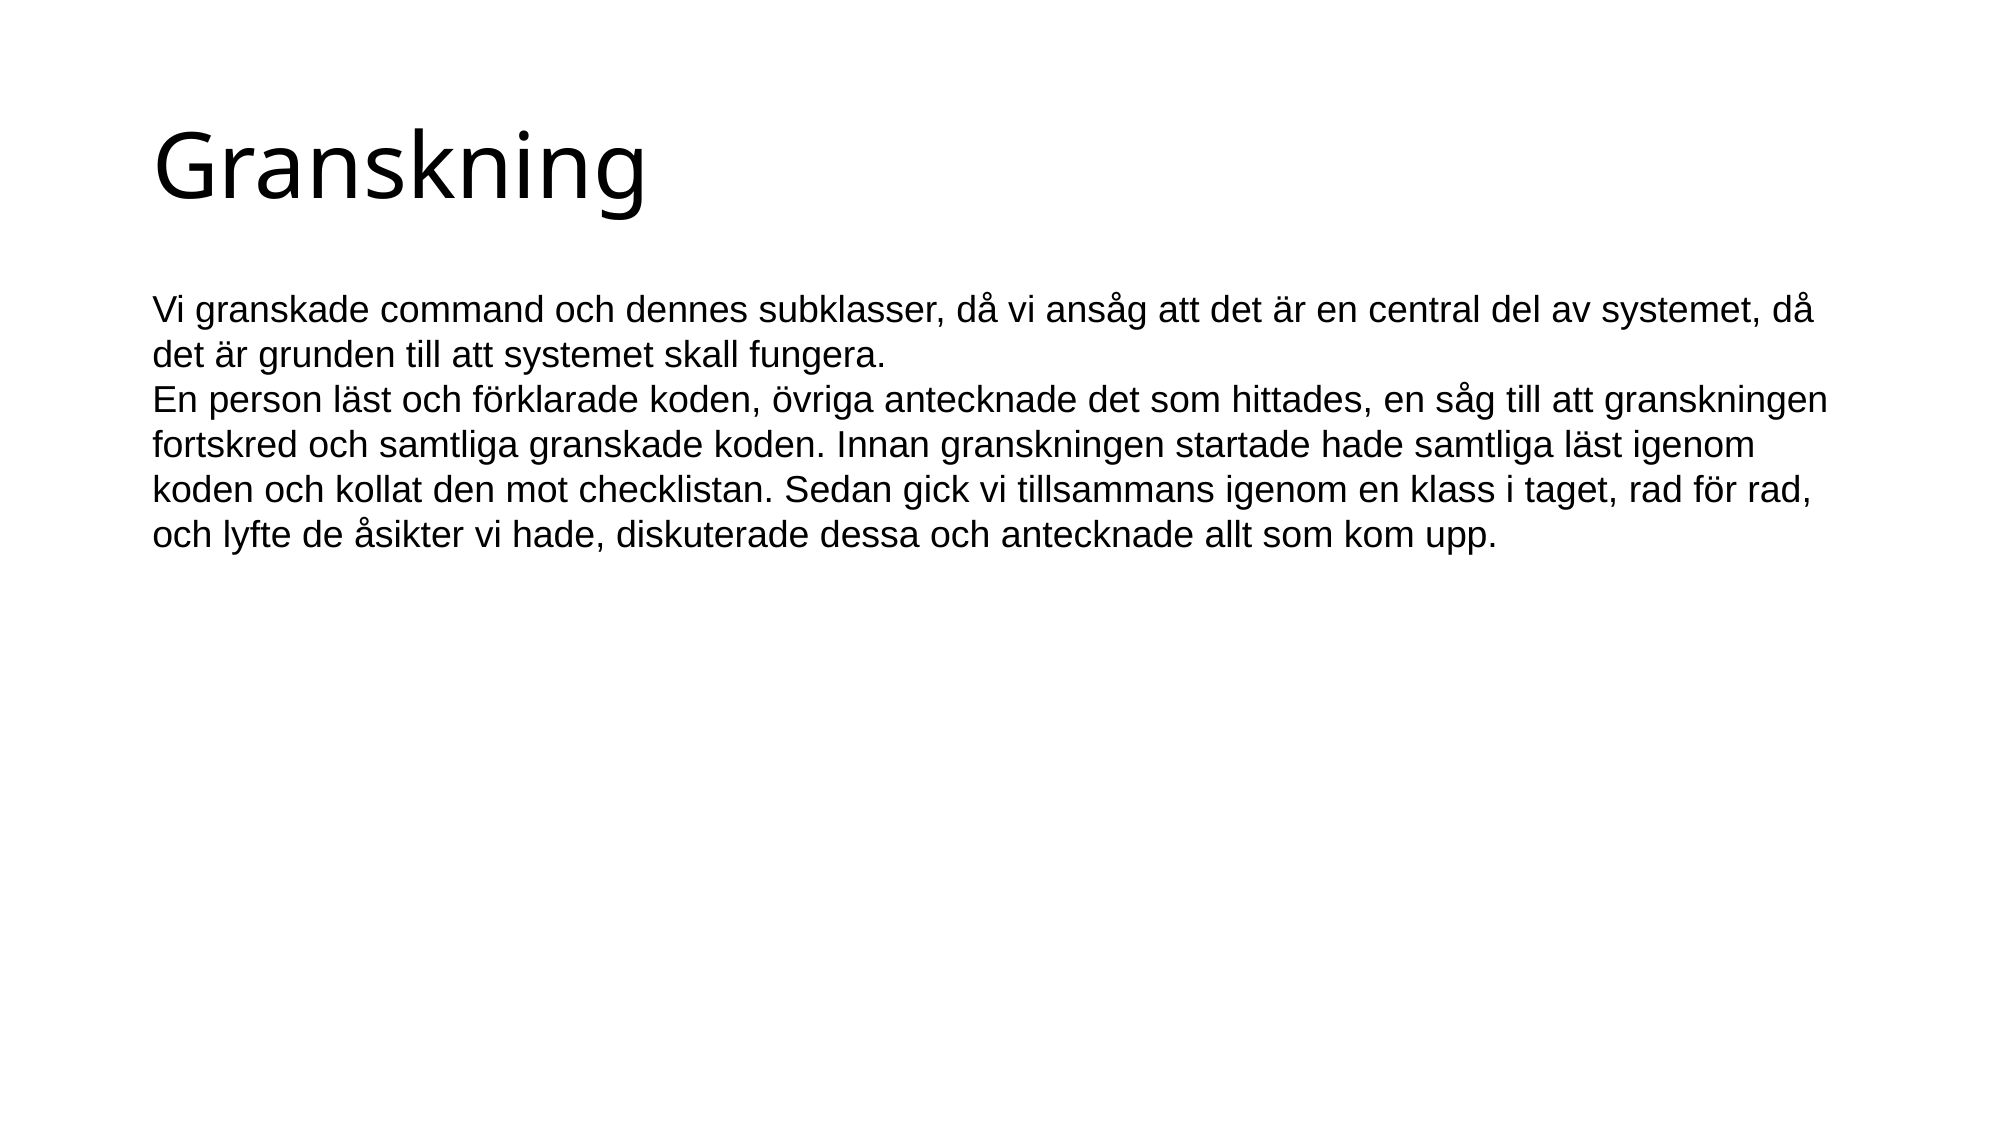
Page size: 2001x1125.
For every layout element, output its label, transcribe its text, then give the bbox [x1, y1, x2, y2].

text_box Granskning [137, 59, 1863, 277]
text_box Vi granskade command och dennes subklasser, då vi ansåg att det är en central del av systemet, då det är grunden till att systemet skall fungera. En person läst och förklarade koden, övriga antecknade det som hittades, en såg till att granskningen fortskred och samtliga granskade koden. Innan granskningen startade hade samtliga läst igenom koden och kollat den mot checklistan. Sedan gick vi tillsammans igenom en klass i taget, rad för rad, och lyfte de åsikter vi hade, diskuterade dessa och antecknade allt som kom upp. [137, 277, 1863, 1011]
